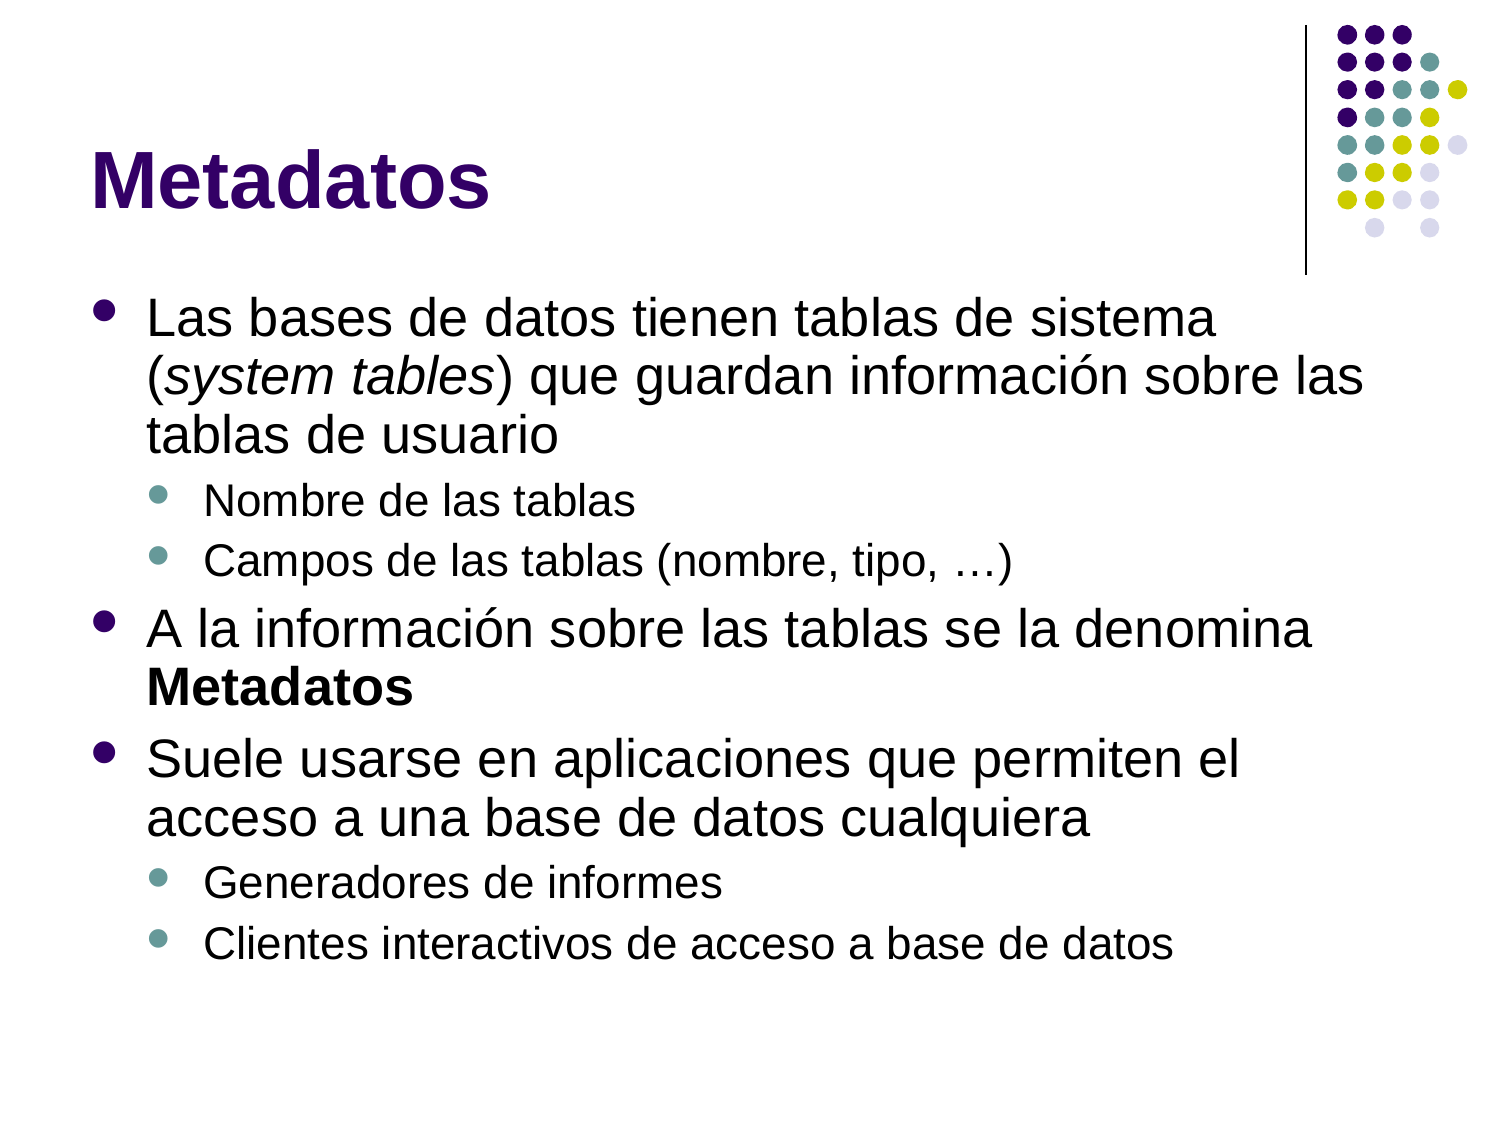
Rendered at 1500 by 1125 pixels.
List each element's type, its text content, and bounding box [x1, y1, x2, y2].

title Metadatos [74, 20, 1313, 233]
list Las bases de datos tienen tablas de sistema (system tables) que guardan información sobre las tablas de usuario Nombre de las tablas Campos de las tablas (nombre, tipo, …) A la información sobre las tablas se la denomina Metadatos Suele usarse en aplicaciones que permiten el acceso a una base de datos cualquiera Generadores de informes Clientes interactivos de acceso a base de datos [75, 282, 1426, 1006]
